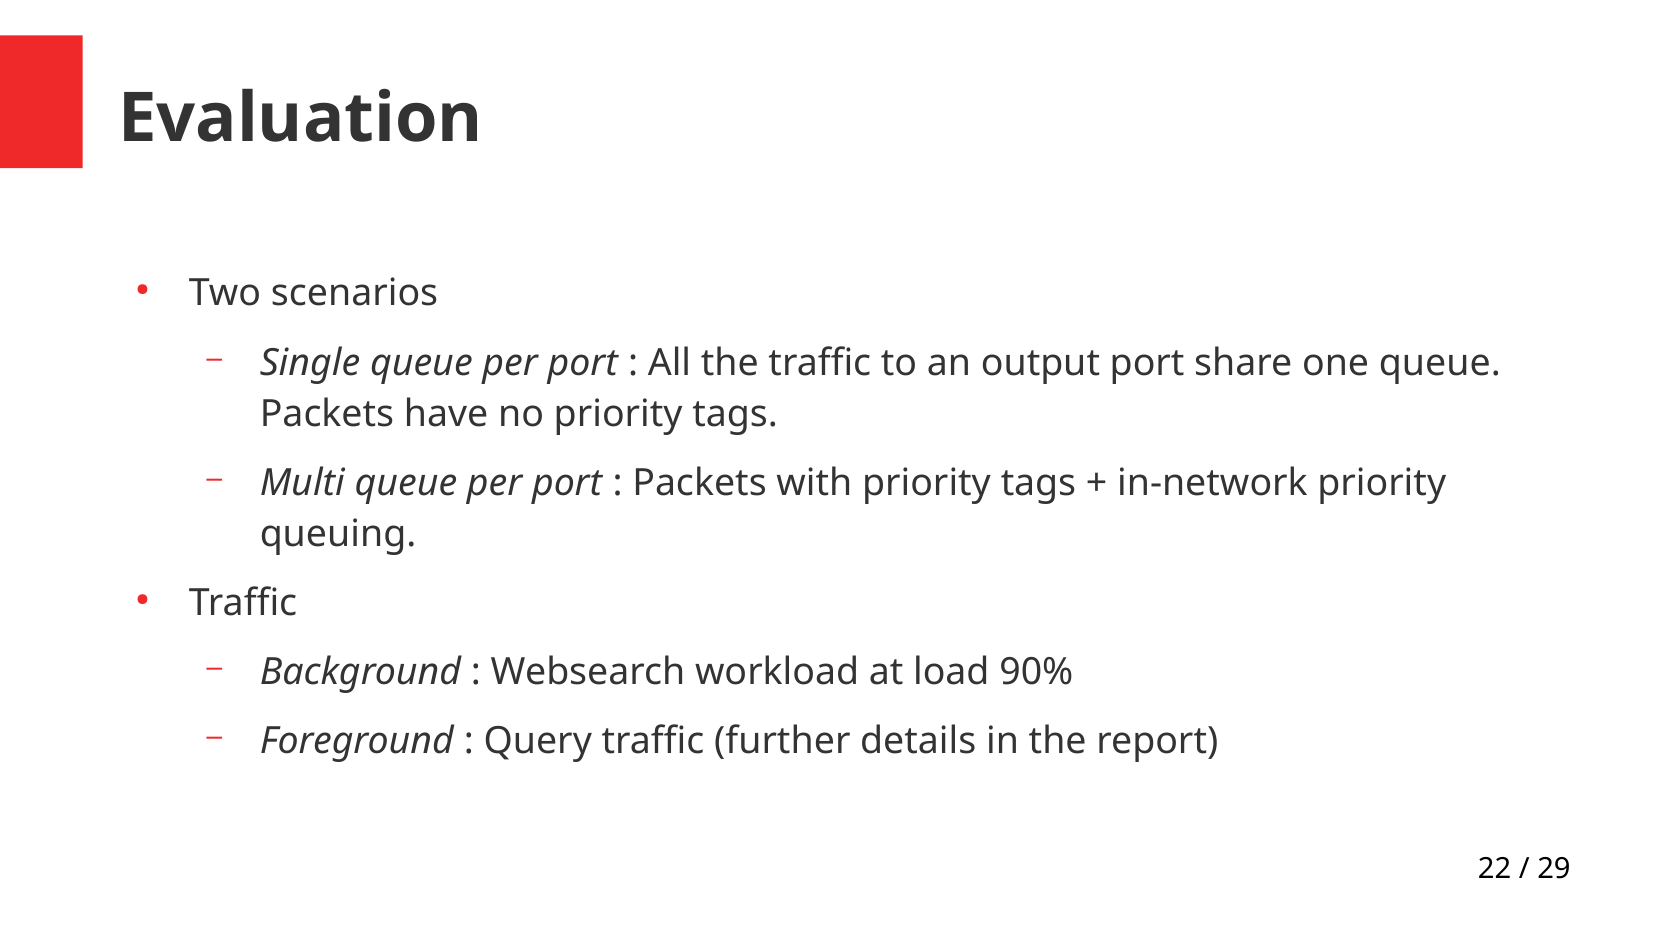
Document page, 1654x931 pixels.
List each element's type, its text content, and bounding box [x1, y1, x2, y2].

list Two scenarios Single queue per port : All the traffic to an output port share one queue. Packets have no priority tags. Multi queue per port : Packets with priority tags + in-network priority queuing. Traffic Background : Websearch workload at load 90% Foreground : Query traffic (further details in the report) [118, 265, 1536, 806]
title Evaluation [118, 36, 1571, 193]
